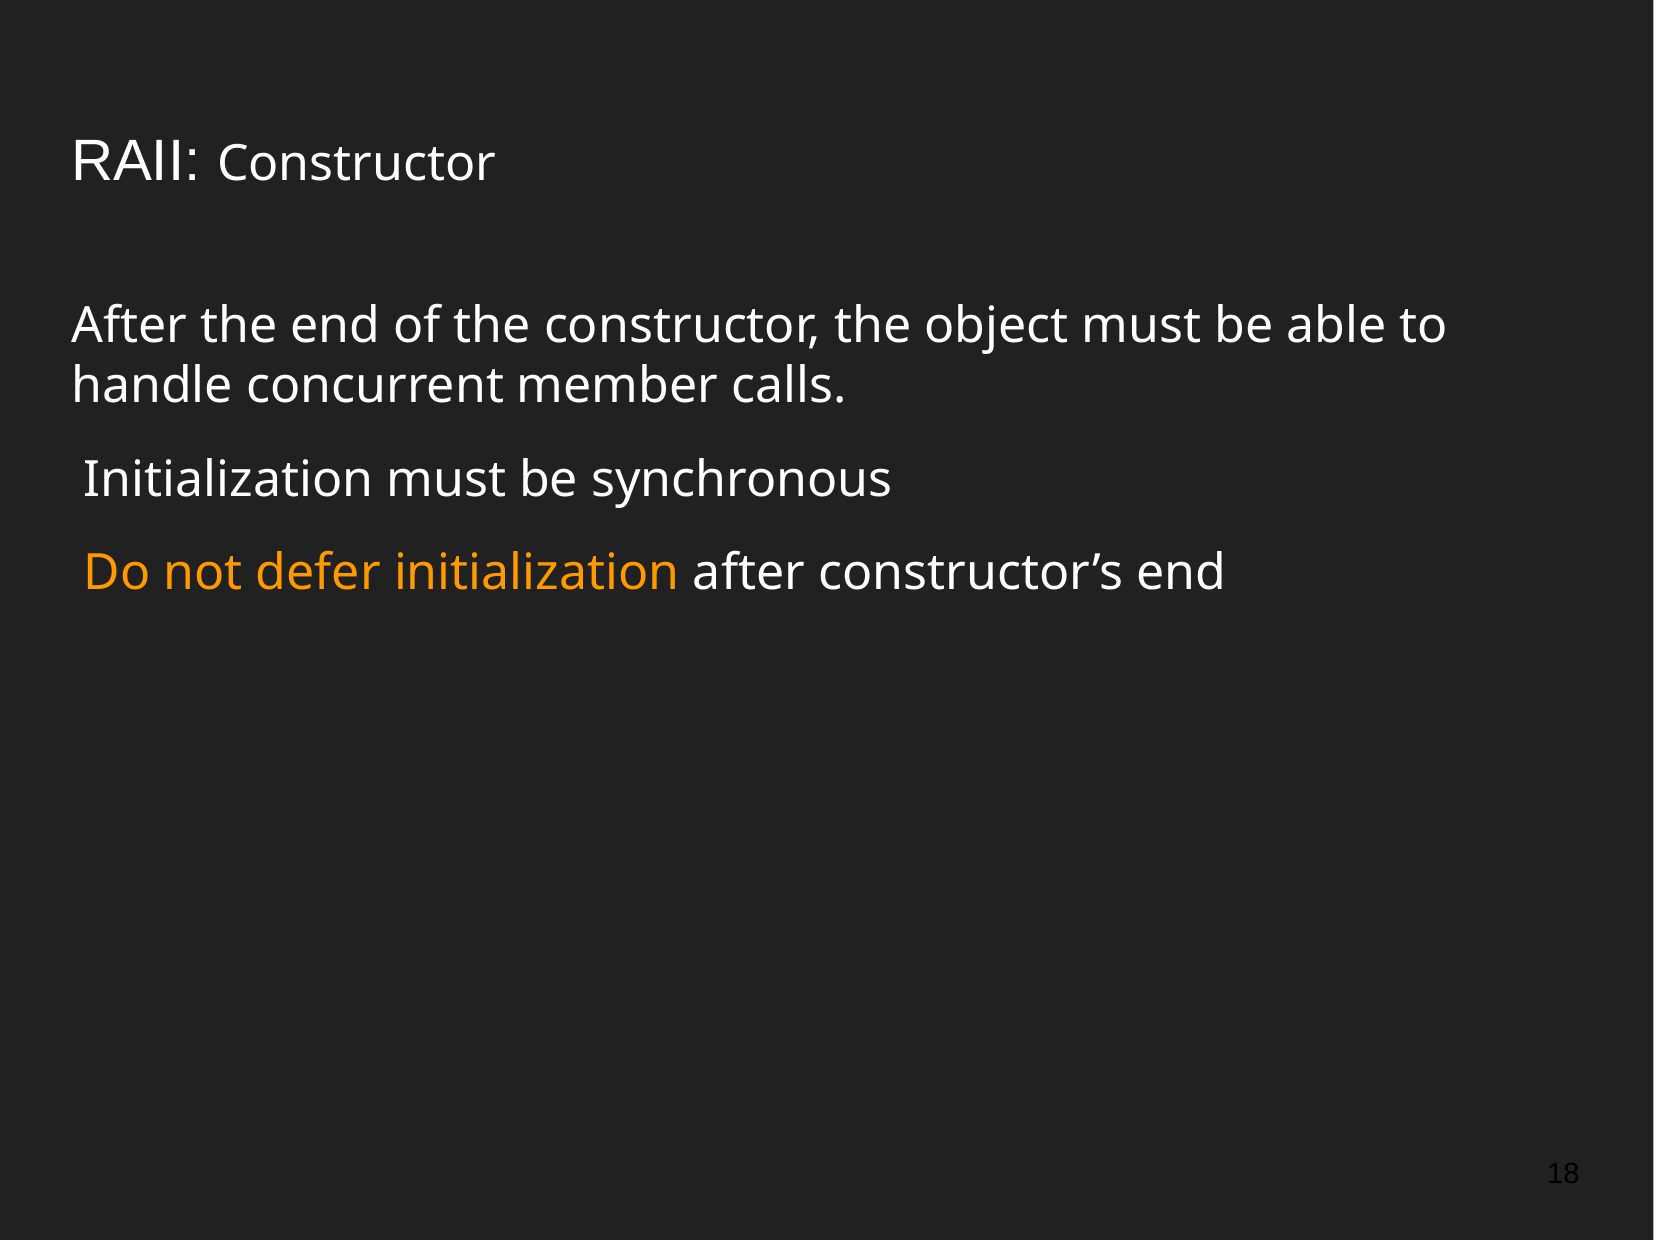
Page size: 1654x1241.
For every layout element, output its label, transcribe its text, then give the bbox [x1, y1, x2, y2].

title RAII: Constructor [56, 107, 1598, 246]
list After the end of the constructor, the object must be able to handle concurrent member calls. Initialization must be synchronous Do not defer initialization after constructor’s end [56, 277, 1598, 1102]
slide_number <number> [1532, 1124, 1632, 1220]
